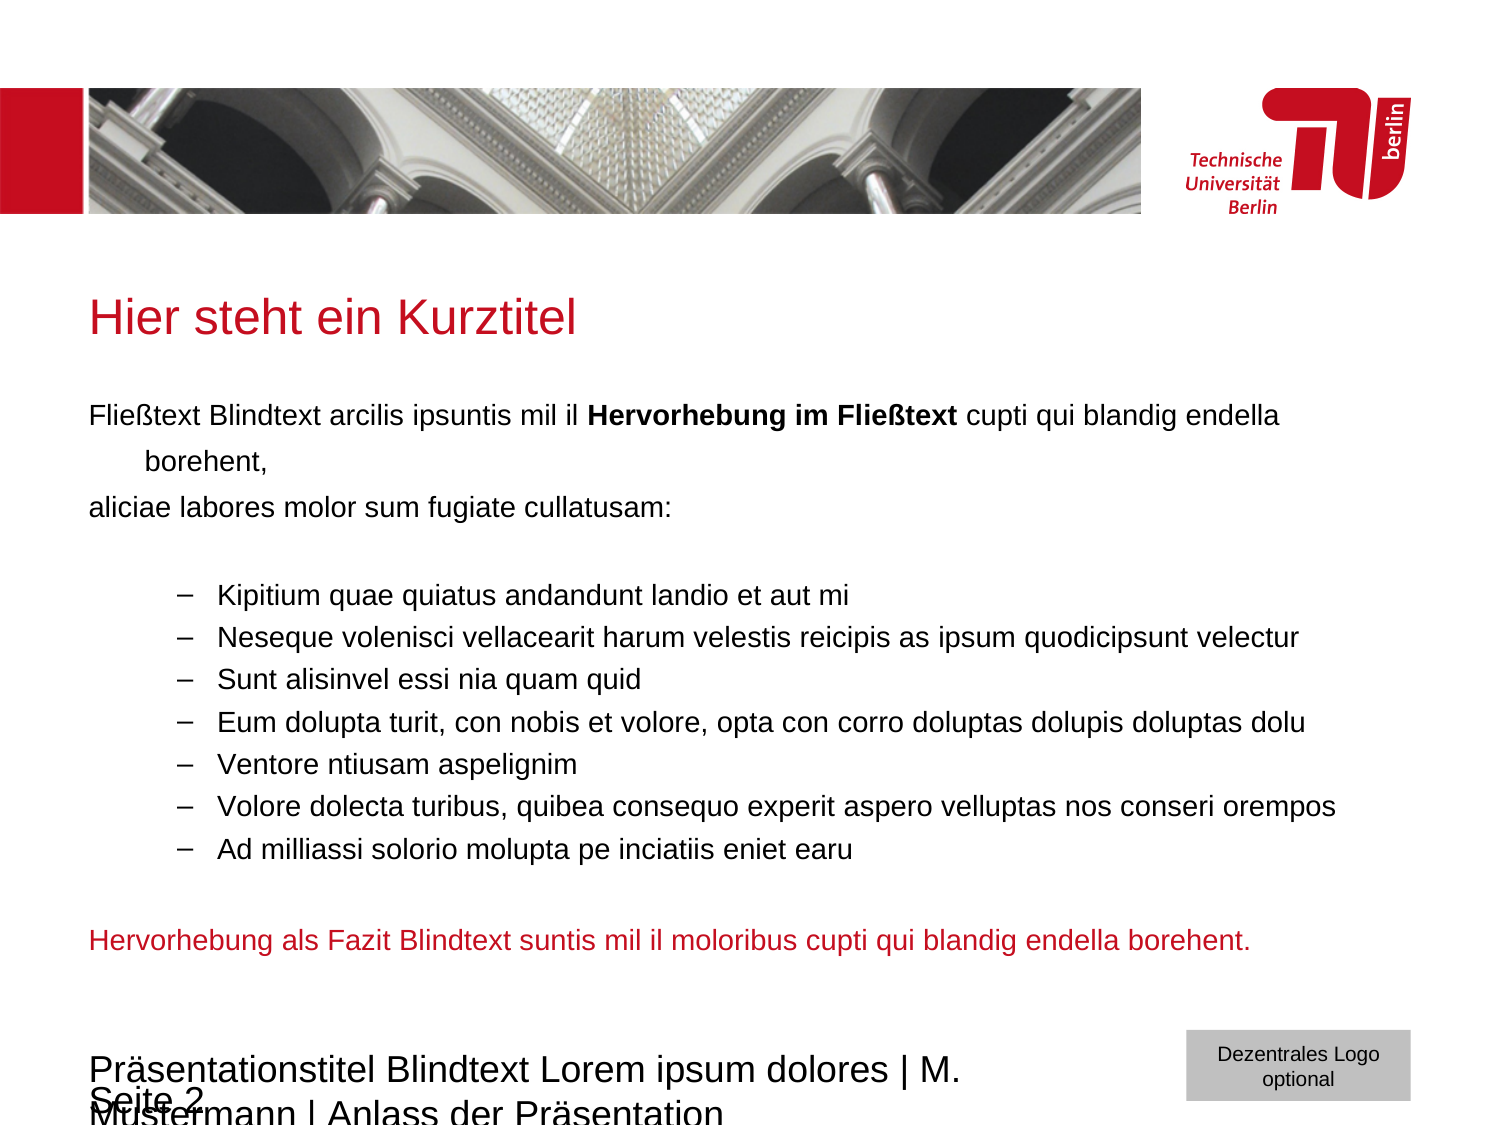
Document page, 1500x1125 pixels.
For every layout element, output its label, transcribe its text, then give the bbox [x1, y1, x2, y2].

picture [0, 88, 1141, 214]
title Hier steht ein Kurztitel [88, 281, 1411, 345]
list Fließtext Blindtext arcilis ipsuntis mil il Hervorhebung im Fließtext cupti qui blandig endella borehent, aliciae labores molor sum fugiate cullatusam: Kipitium quae quiatus andandunt landio et aut mi Neseque volenisci vellacearit harum velestis reicipis as ipsum quodicipsunt velectur Sunt alisinvel essi nia quam quid Eum dolupta turit, con nobis et volore, opta con corro doluptas dolupis doluptas dolu Ventore ntiusam aspelignim Volore dolecta turibus, quibea consequo experit aspero velluptas nos conseri orempos Ad milliassi solorio molupta pe inciatiis eniet earu Hervorhebung als Fazit Blindtext suntis mil il moloribus cupti qui blandig endella borehent. [88, 385, 1411, 983]
picture [1186, 88, 1411, 214]
